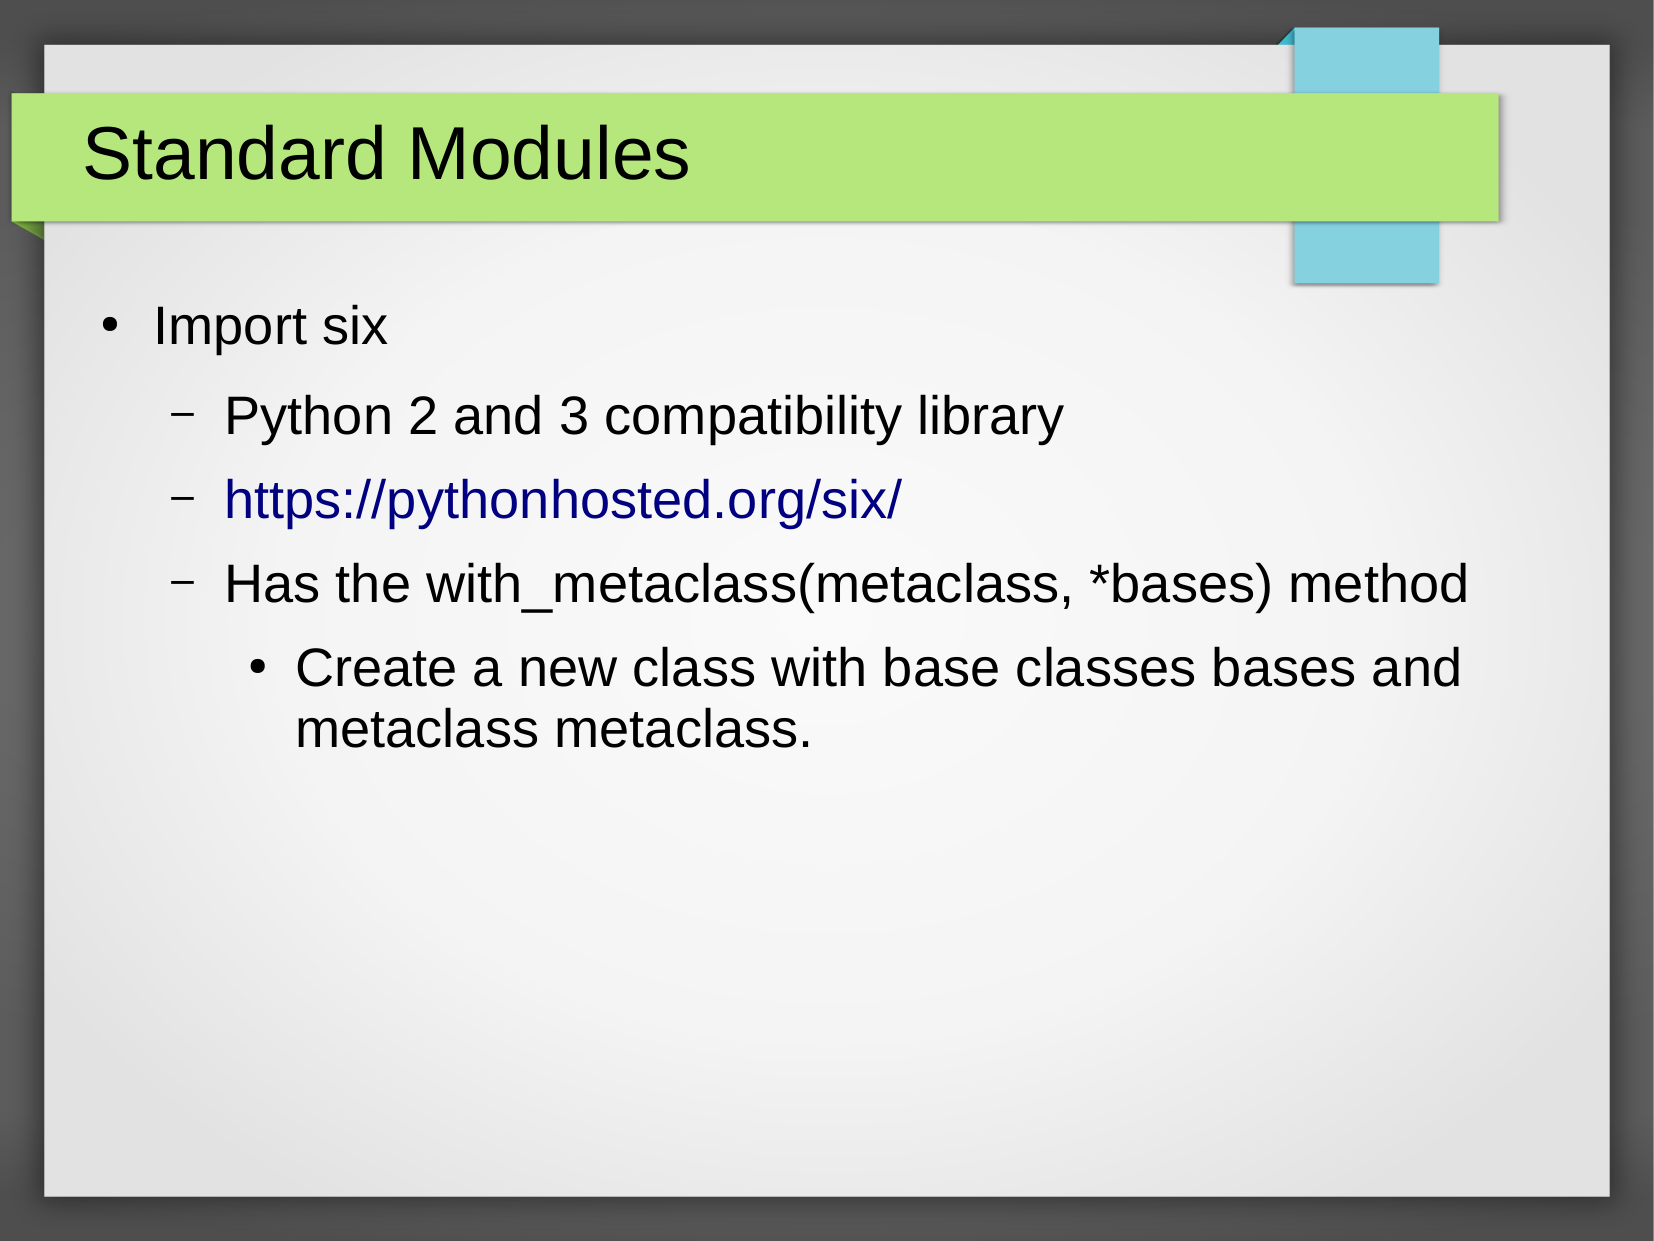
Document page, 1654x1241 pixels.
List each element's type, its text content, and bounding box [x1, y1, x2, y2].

list Import six Python 2 and 3 compatibility library https://pythonhosted.org/six/ Has the with_metaclass(metaclass, *bases) method Create a new class with base classes bases and metaclass metaclass. [82, 295, 1571, 1015]
picture [0, 0, 1654, 1241]
title Standard Modules [82, 94, 1264, 213]
